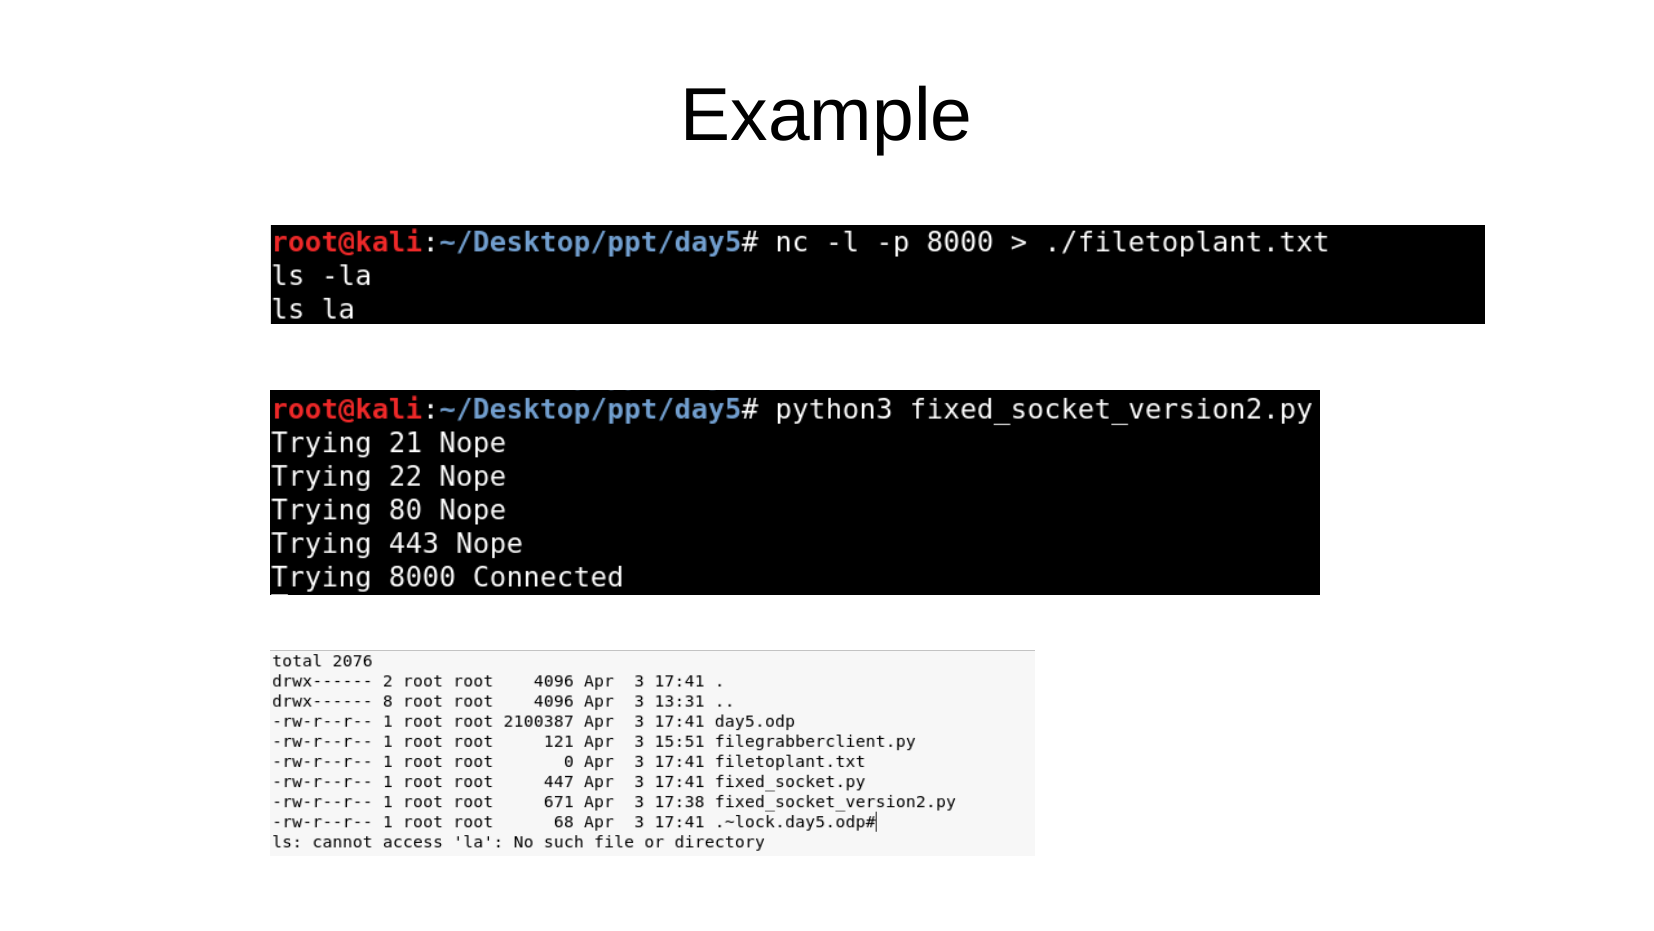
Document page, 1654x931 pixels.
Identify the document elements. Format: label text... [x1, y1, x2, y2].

picture [269, 650, 1035, 856]
title Example [82, 37, 1571, 193]
picture [270, 390, 1320, 595]
picture [270, 225, 1485, 324]
